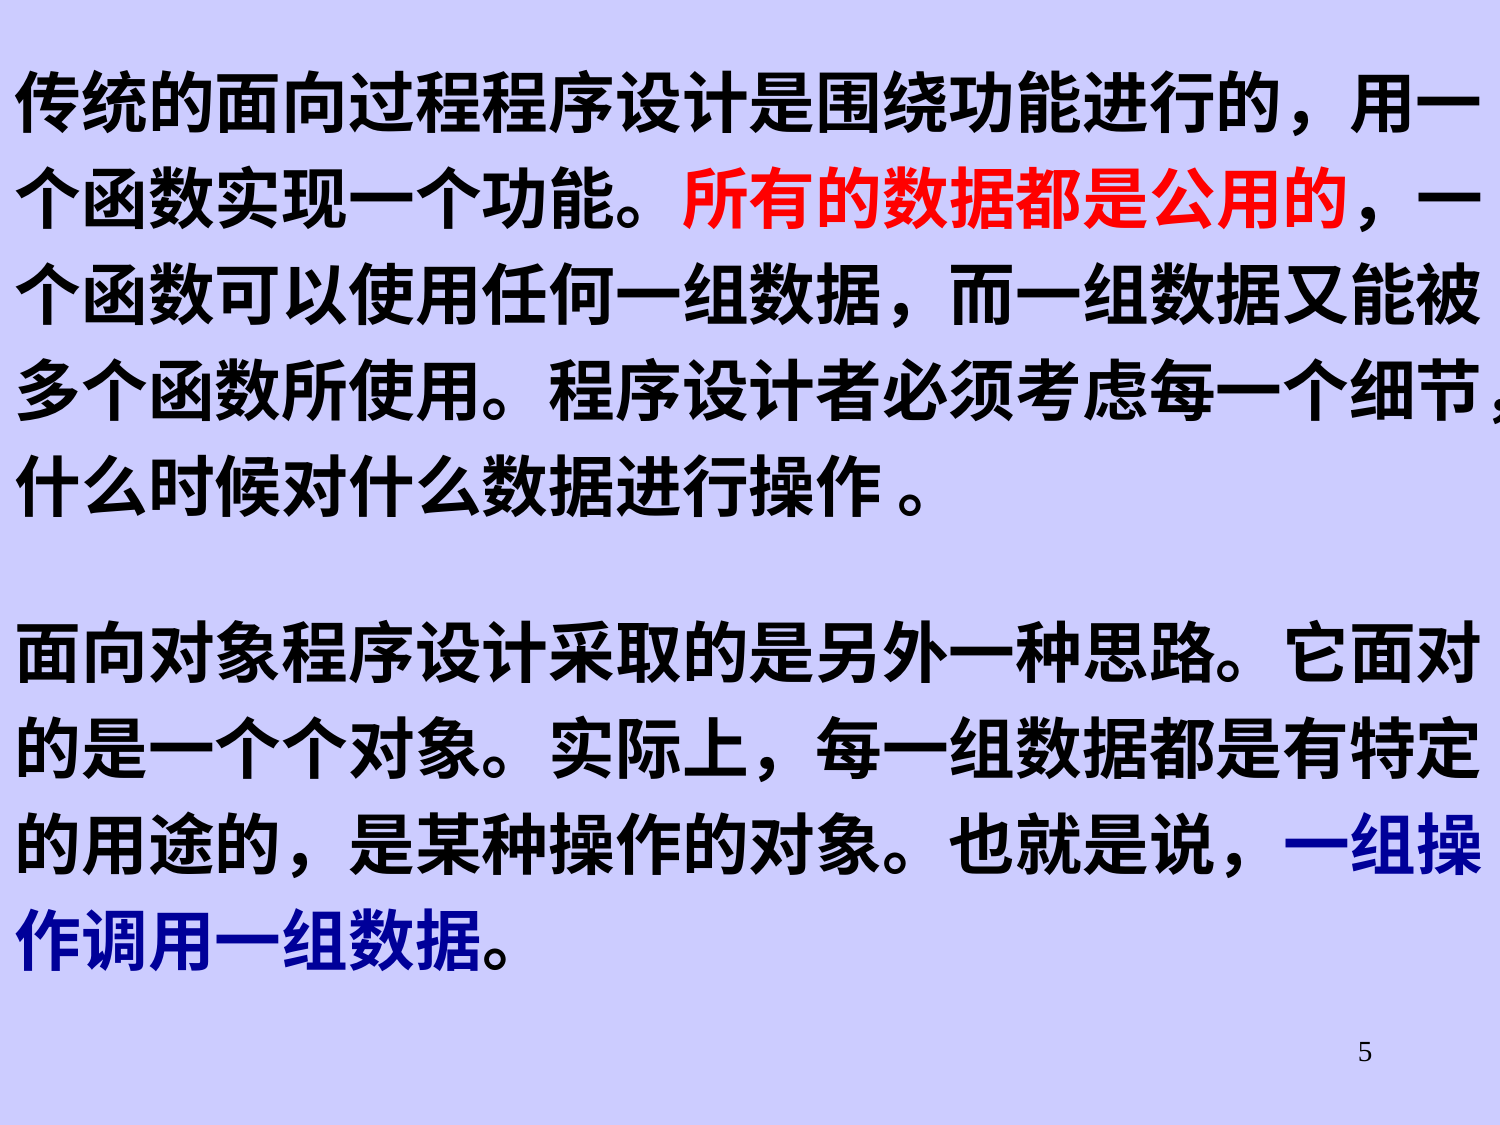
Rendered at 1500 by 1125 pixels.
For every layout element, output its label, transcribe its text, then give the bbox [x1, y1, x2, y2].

text_box 传统的面向过程程序设计是围绕功能进行的，用一个函数实现一个功能。所有的数据都是公用的，一个函数可以使用任何一组数据，而一组数据又能被多个函数所使用。程序设计者必须考虑每一个细节，什么时候对什么数据进行操作 。 [0, 37, 1500, 533]
text_box <编号> [1074, 1025, 1388, 1101]
text_box 面向对象程序设计采取的是另外一种思路。它面对的是一个个对象。实际上，每一组数据都是有特定的用途的，是某种操作的对象。也就是说，一组操作调用一组数据。 [0, 587, 1500, 987]
